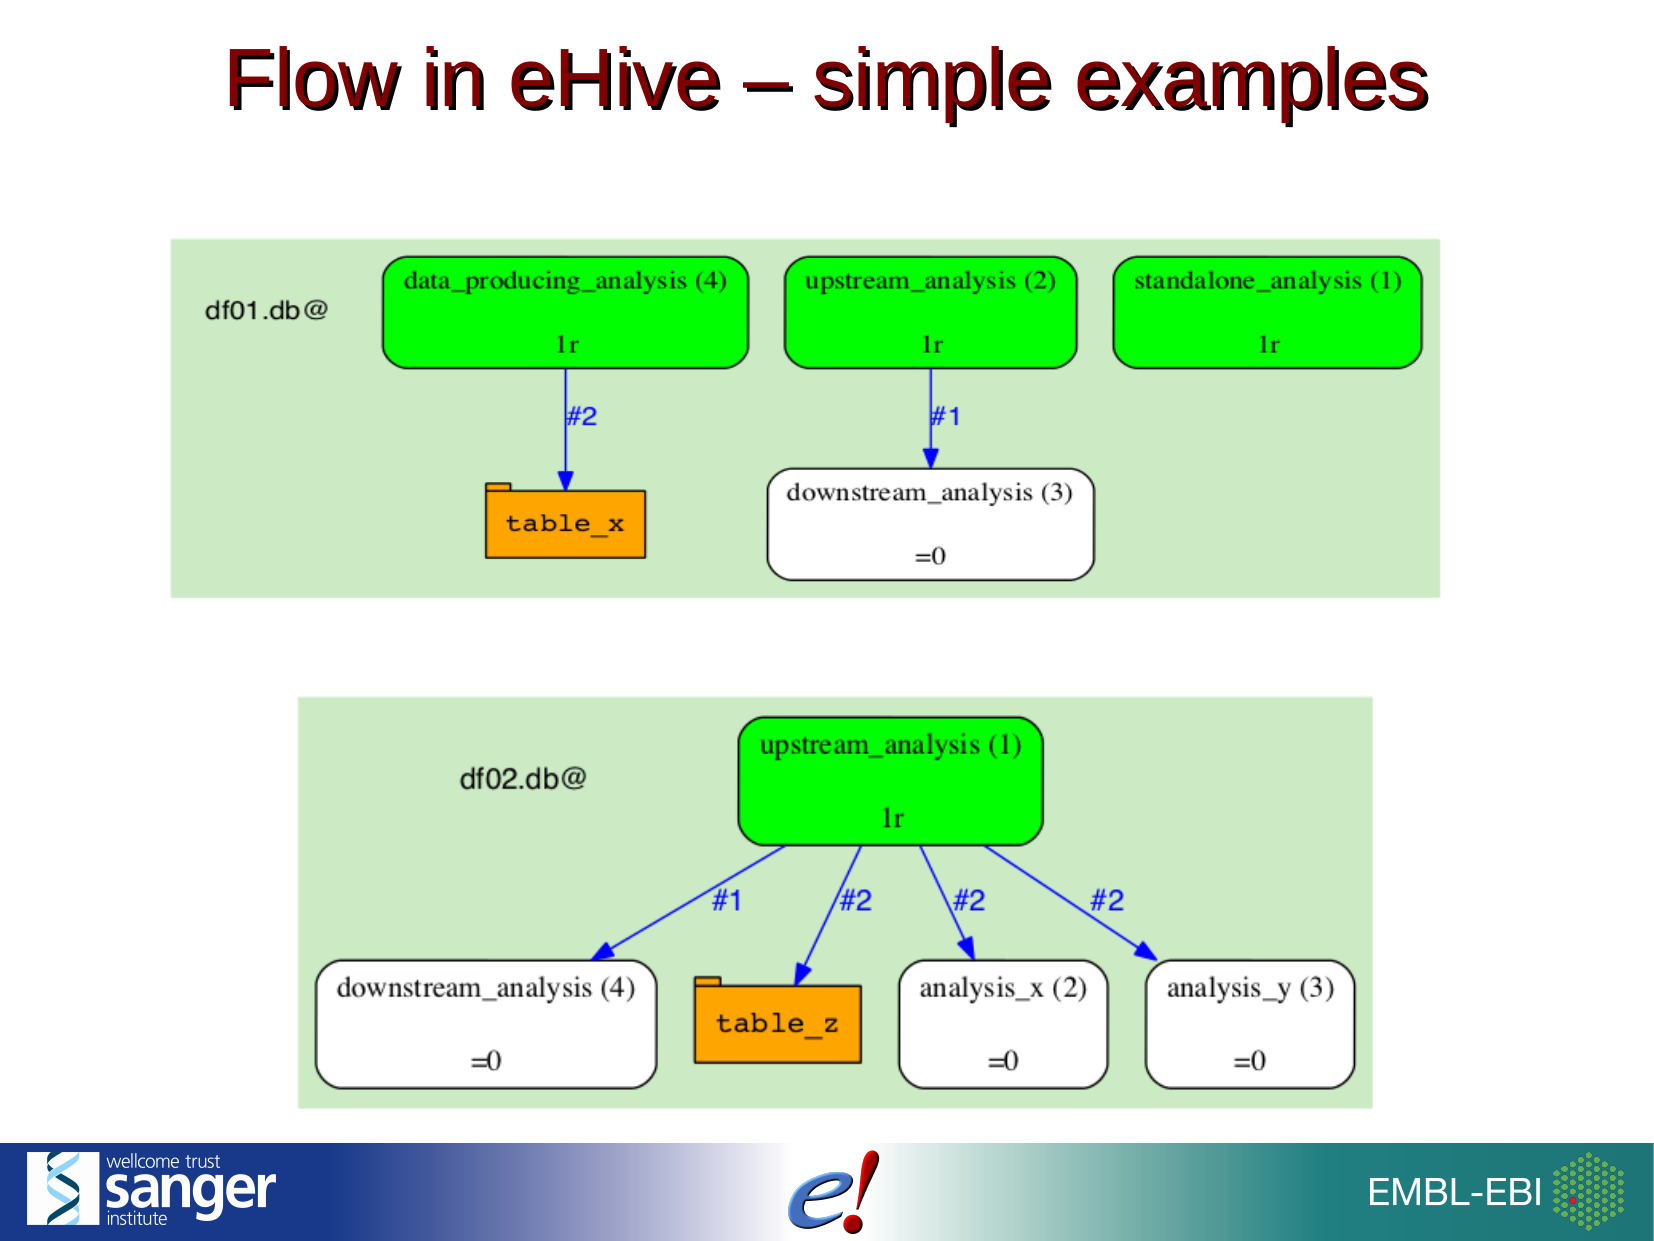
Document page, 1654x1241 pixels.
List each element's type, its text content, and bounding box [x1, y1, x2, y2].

picture [0, 1143, 1654, 1241]
picture [141, 212, 1471, 626]
title Flow in eHive – simple examples [82, 31, 1571, 239]
picture [267, 666, 1405, 1141]
